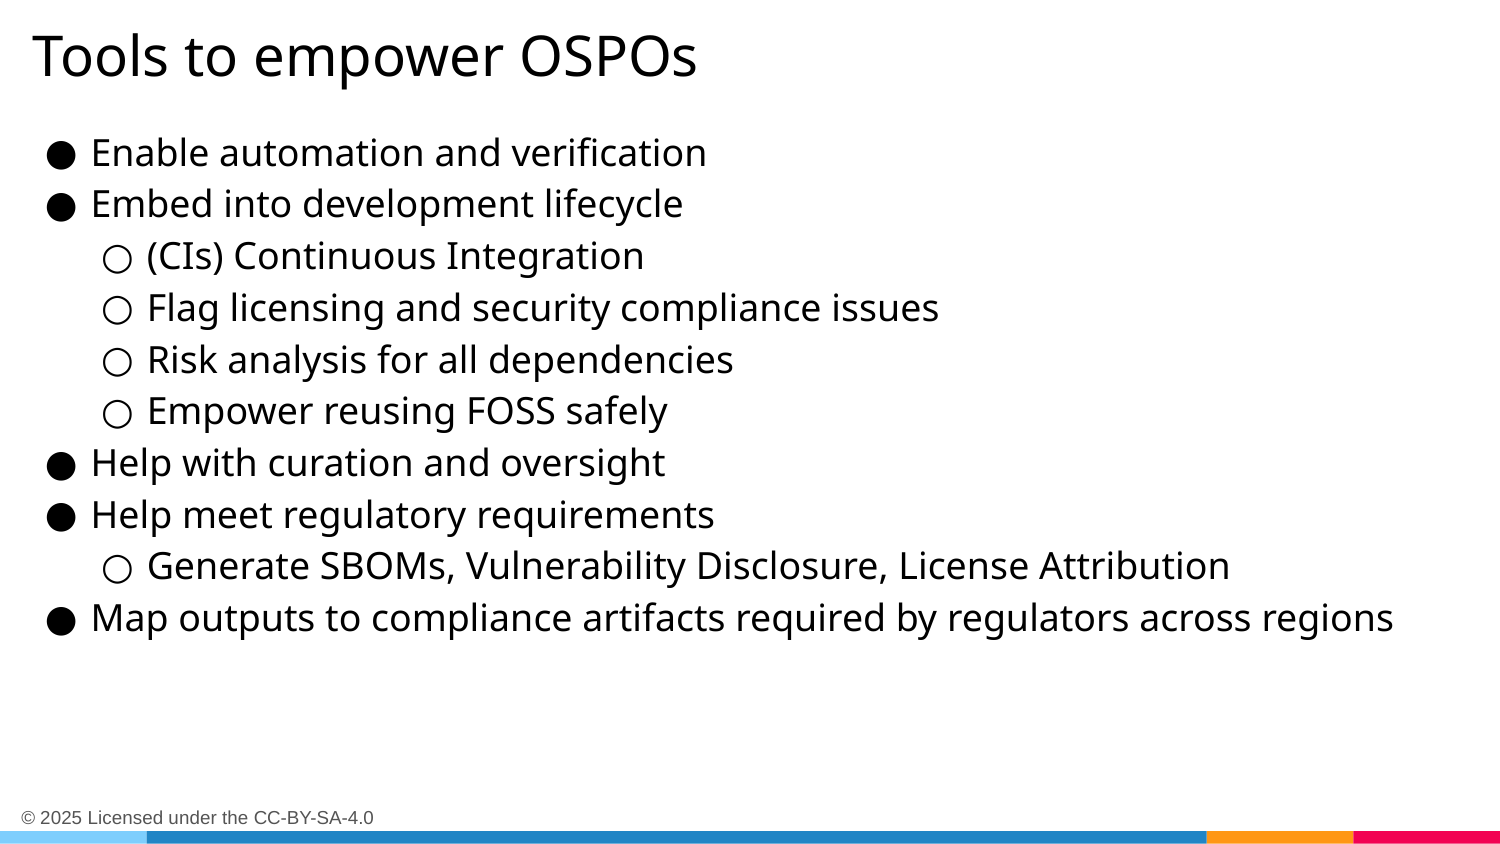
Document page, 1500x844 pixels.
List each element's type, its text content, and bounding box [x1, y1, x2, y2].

title Tools to empower OSPOs [21, 15, 1354, 100]
list Enable automation and verification Embed into development lifecycle (CIs) Continuous Integration Flag licensing and security compliance issues Risk analysis for all dependencies Empower reusing FOSS safely Help with curation and oversight Help meet regulatory requirements Generate SBOMs, Vulnerability Disclosure, License Attribution Map outputs to compliance artifacts required by regulators across regions [23, 110, 1487, 803]
